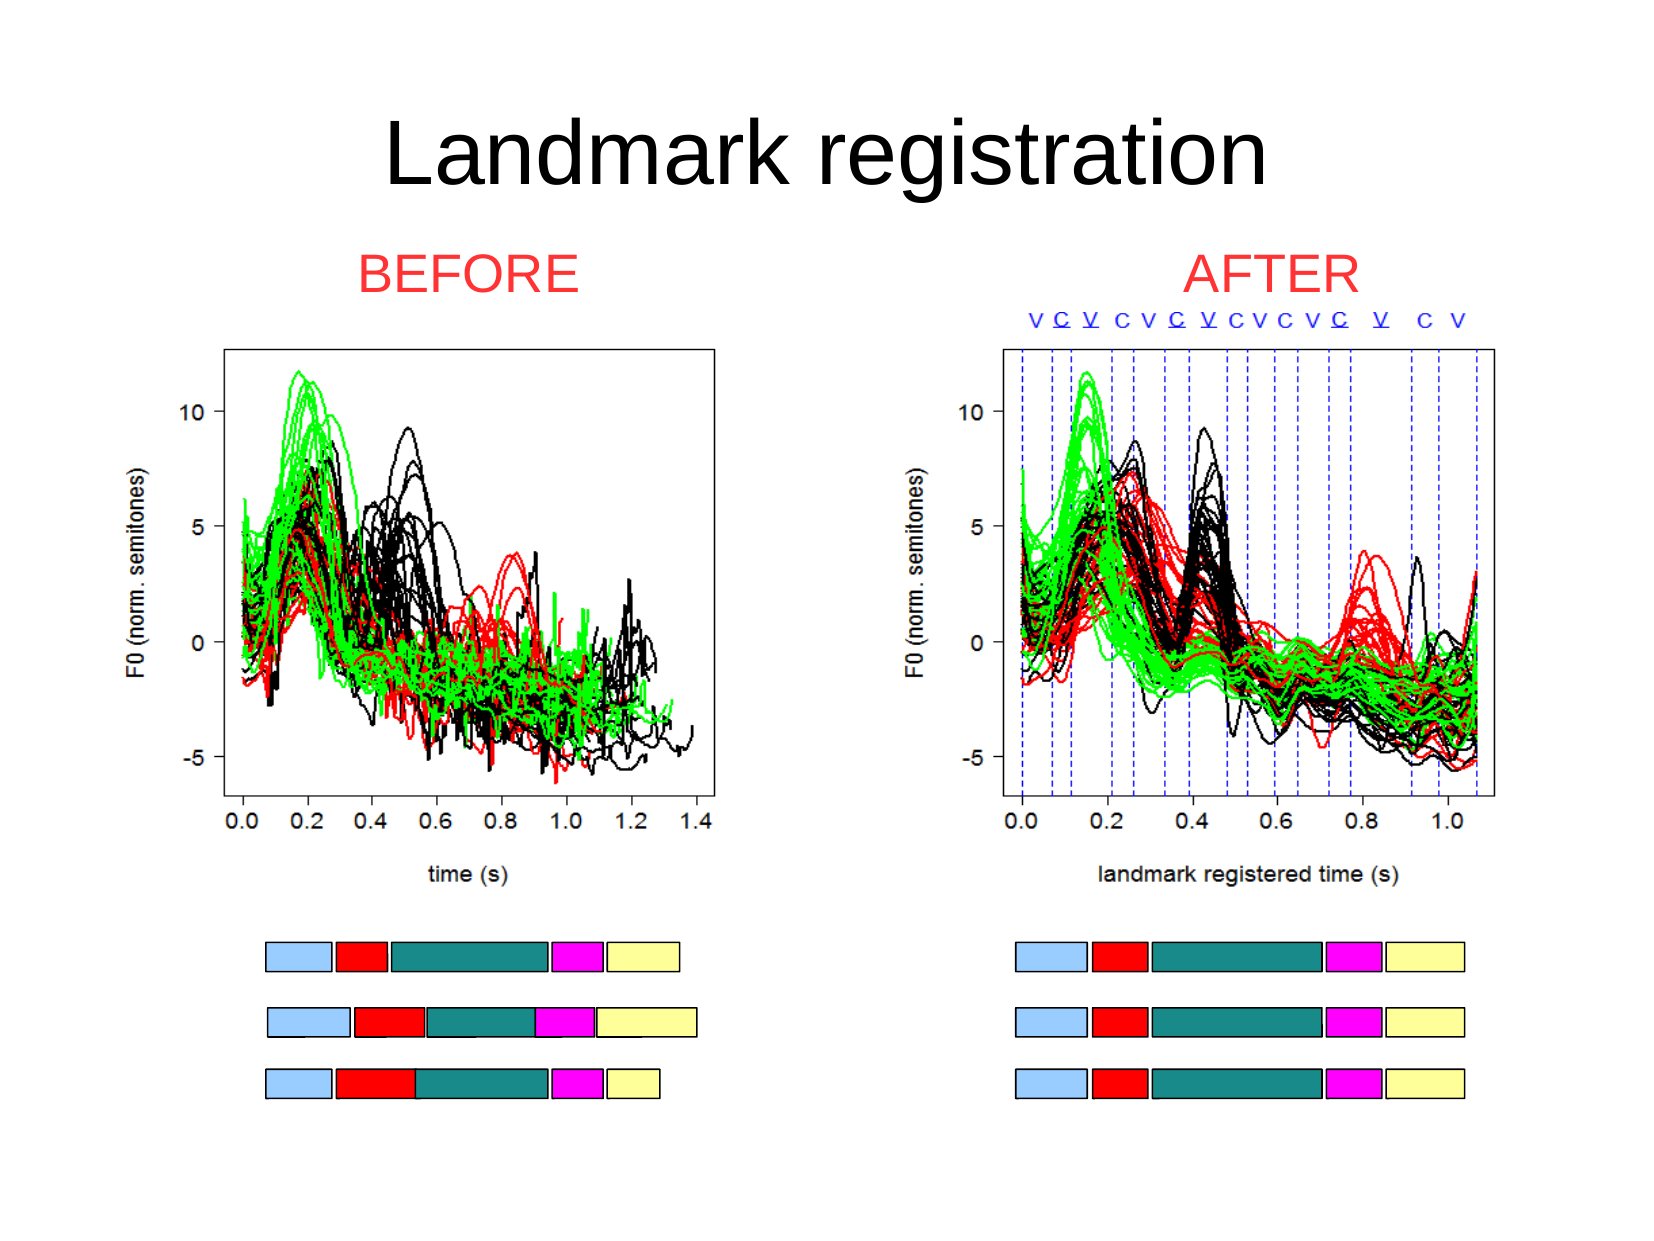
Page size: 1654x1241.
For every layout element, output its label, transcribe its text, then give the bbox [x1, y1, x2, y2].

text_box [354, 1007, 425, 1038]
text_box [336, 1069, 548, 1099]
text_box [267, 1007, 351, 1038]
text_box [1092, 942, 1148, 972]
text_box [607, 1069, 660, 1099]
text_box BEFORE [342, 236, 615, 316]
title Landmark registration [82, 49, 1571, 257]
text_box [336, 942, 388, 972]
text_box [1015, 942, 1088, 972]
text_box [552, 942, 604, 972]
text_box [1386, 942, 1465, 972]
text_box [265, 1069, 332, 1099]
text_box [1092, 1007, 1148, 1037]
text_box [1326, 1007, 1382, 1037]
text_box [1152, 1007, 1323, 1037]
text_box AFTER [1169, 236, 1441, 316]
text_box [391, 942, 548, 972]
text_box [1092, 1069, 1148, 1099]
text_box [1152, 942, 1323, 972]
text_box [1152, 1069, 1323, 1099]
text_box [427, 1007, 595, 1038]
text_box [1015, 1007, 1088, 1037]
text_box [1386, 1007, 1465, 1037]
picture [106, 312, 756, 904]
text_box [607, 942, 680, 972]
text_box [1015, 1069, 1088, 1099]
text_box [1326, 942, 1382, 972]
text_box [596, 1007, 697, 1038]
text_box [552, 1069, 604, 1099]
text_box [1386, 1069, 1465, 1099]
picture [885, 312, 1536, 904]
text_box [1326, 1069, 1382, 1099]
text_box [265, 942, 332, 972]
